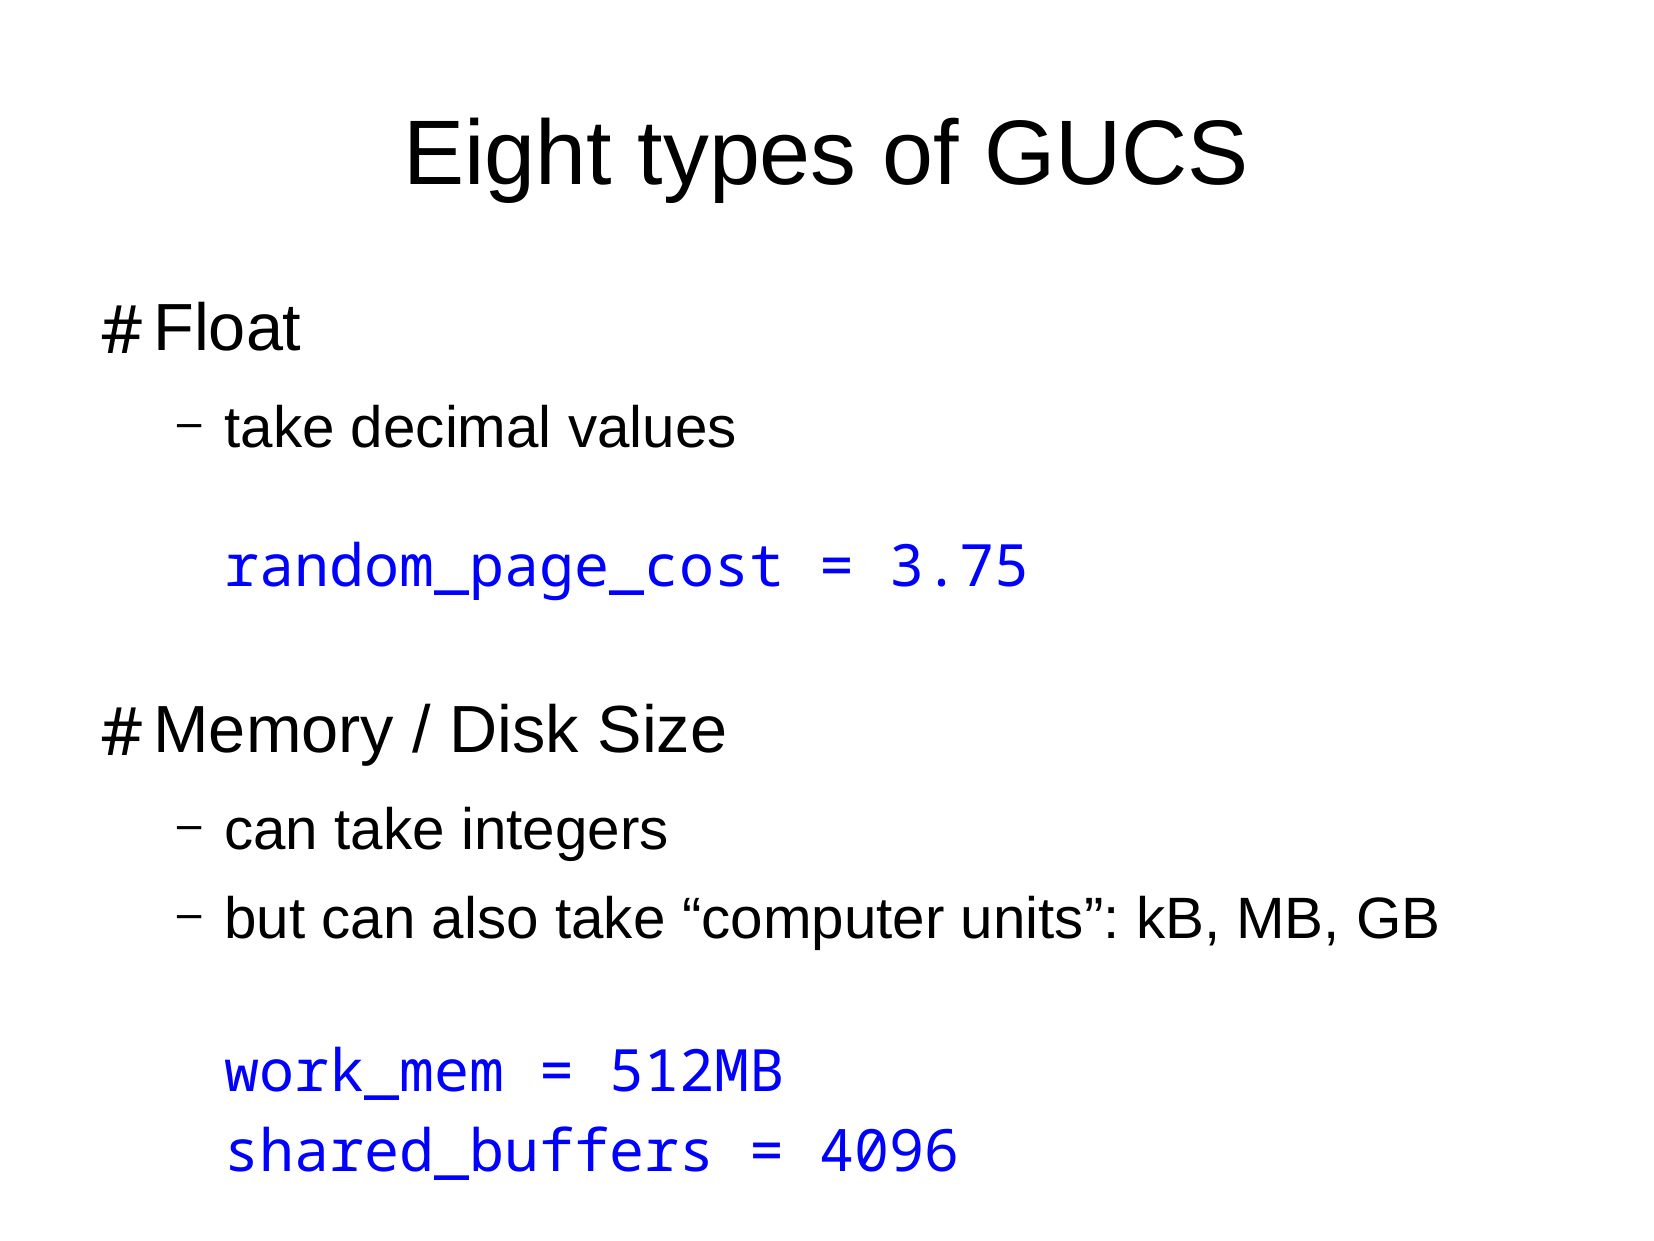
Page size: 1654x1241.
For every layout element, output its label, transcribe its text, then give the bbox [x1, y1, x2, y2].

title Eight types of GUCS [82, 49, 1571, 257]
list Float take decimal values random_page_cost = 3.75 Memory / Disk Size can take integers but can also take “computer units”: kB, MB, GB work_mem = 512MB shared_buffers = 4096 [82, 290, 1571, 1143]
